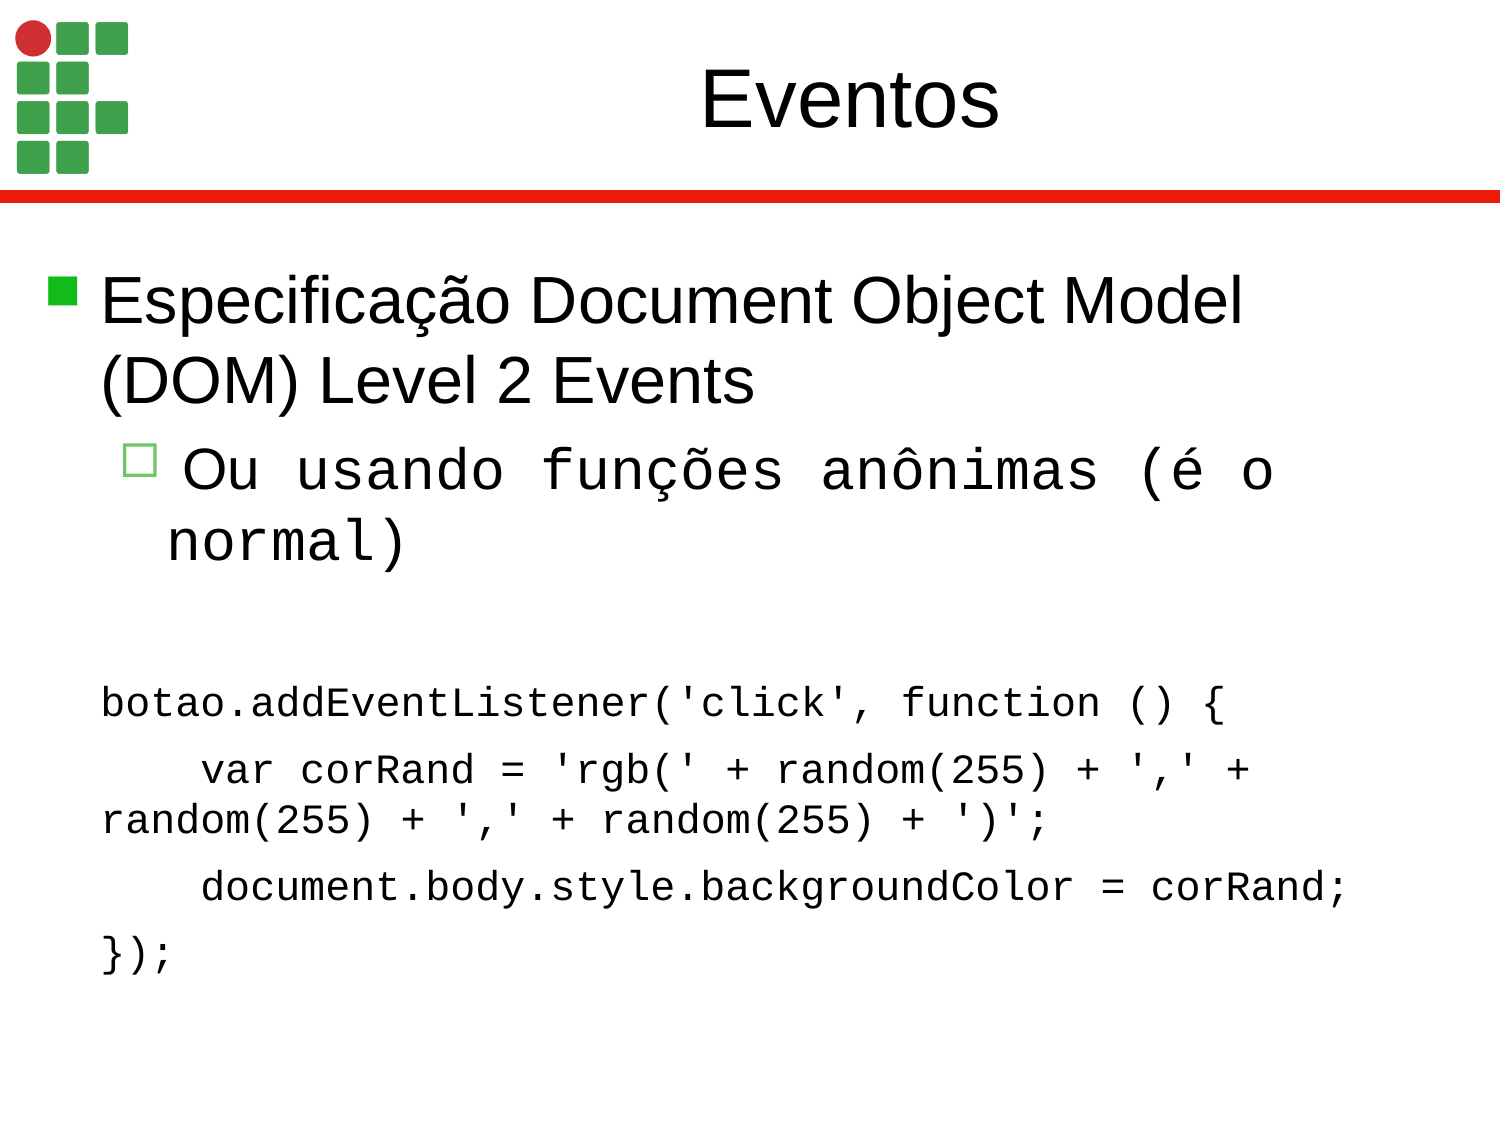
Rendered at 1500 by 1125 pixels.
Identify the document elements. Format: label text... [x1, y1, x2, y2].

picture [14, 16, 130, 178]
title Eventos [230, 0, 1471, 202]
list Especificação Document Object Model (DOM) Level 2 Events Ou usando funções anônimas (é o normal) botao.addEventListener('click', function () { var corRand = 'rgb(' + random(255) + ',' + random(255) + ',' + random(255) + ')'; document.body.style.backgroundColor = corRand; }); [29, 207, 1471, 1087]
